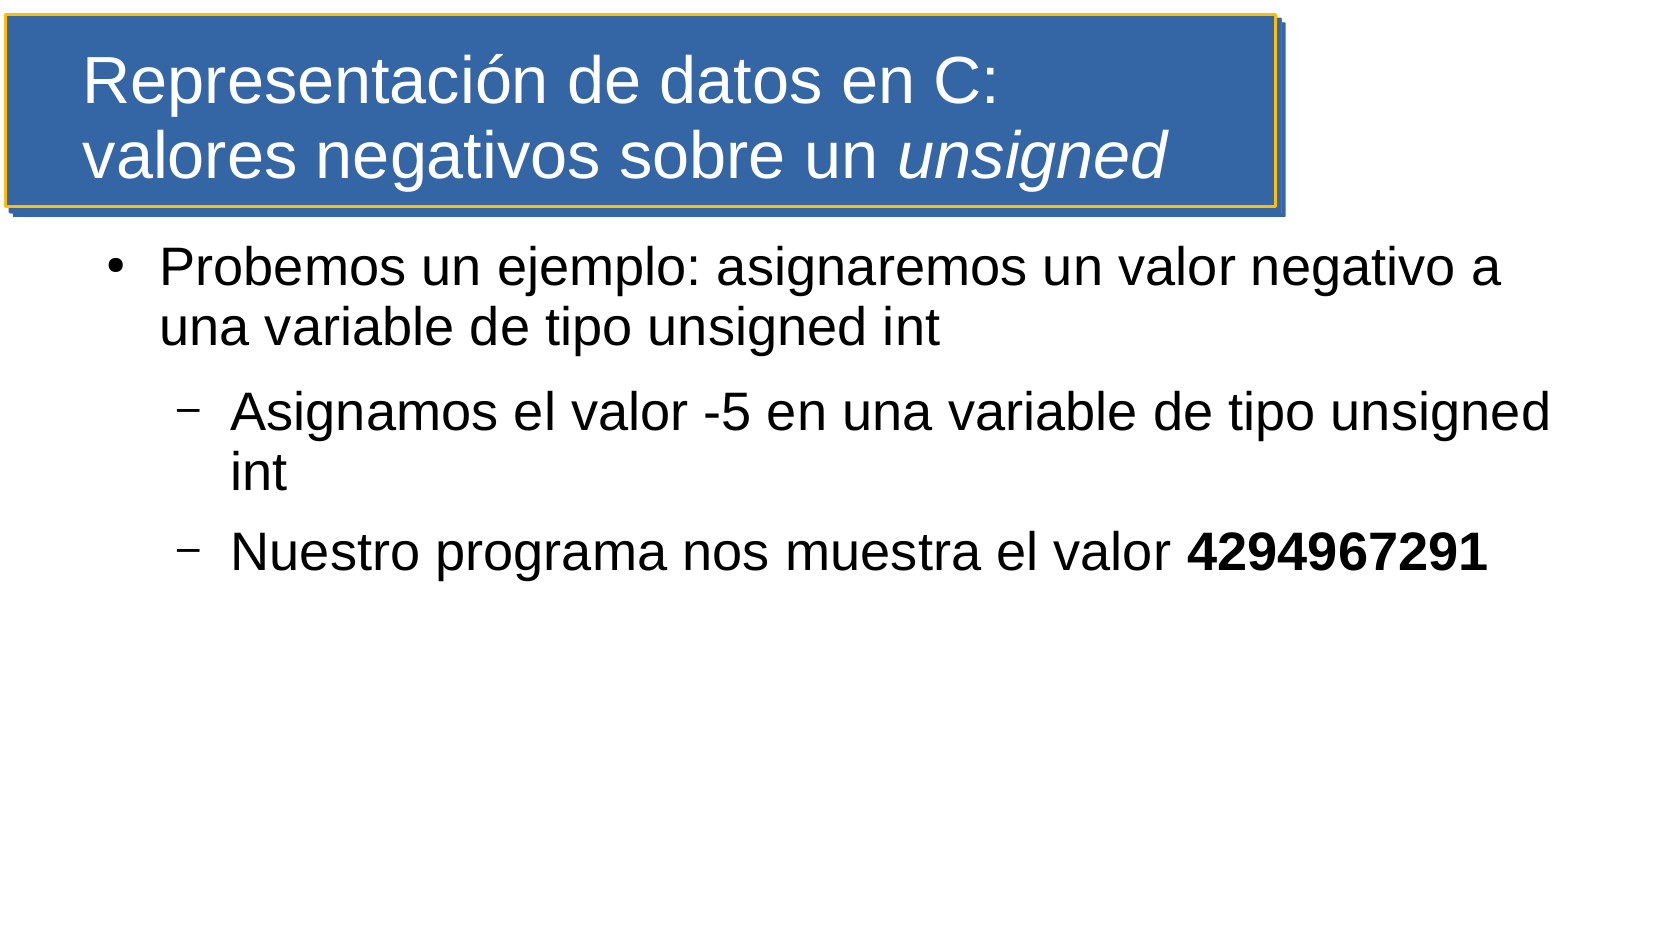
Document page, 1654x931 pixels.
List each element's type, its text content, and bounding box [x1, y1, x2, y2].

list Probemos un ejemplo: asignaremos un valor negativo a una variable de tipo unsigned int Asignamos el valor -5 en una variable de tipo unsigned int Nuestro programa nos muestra el valor 4294967291 [88, 236, 1565, 798]
title Representación de datos en C: valores negativos sobre un unsigned [82, 43, 1235, 193]
